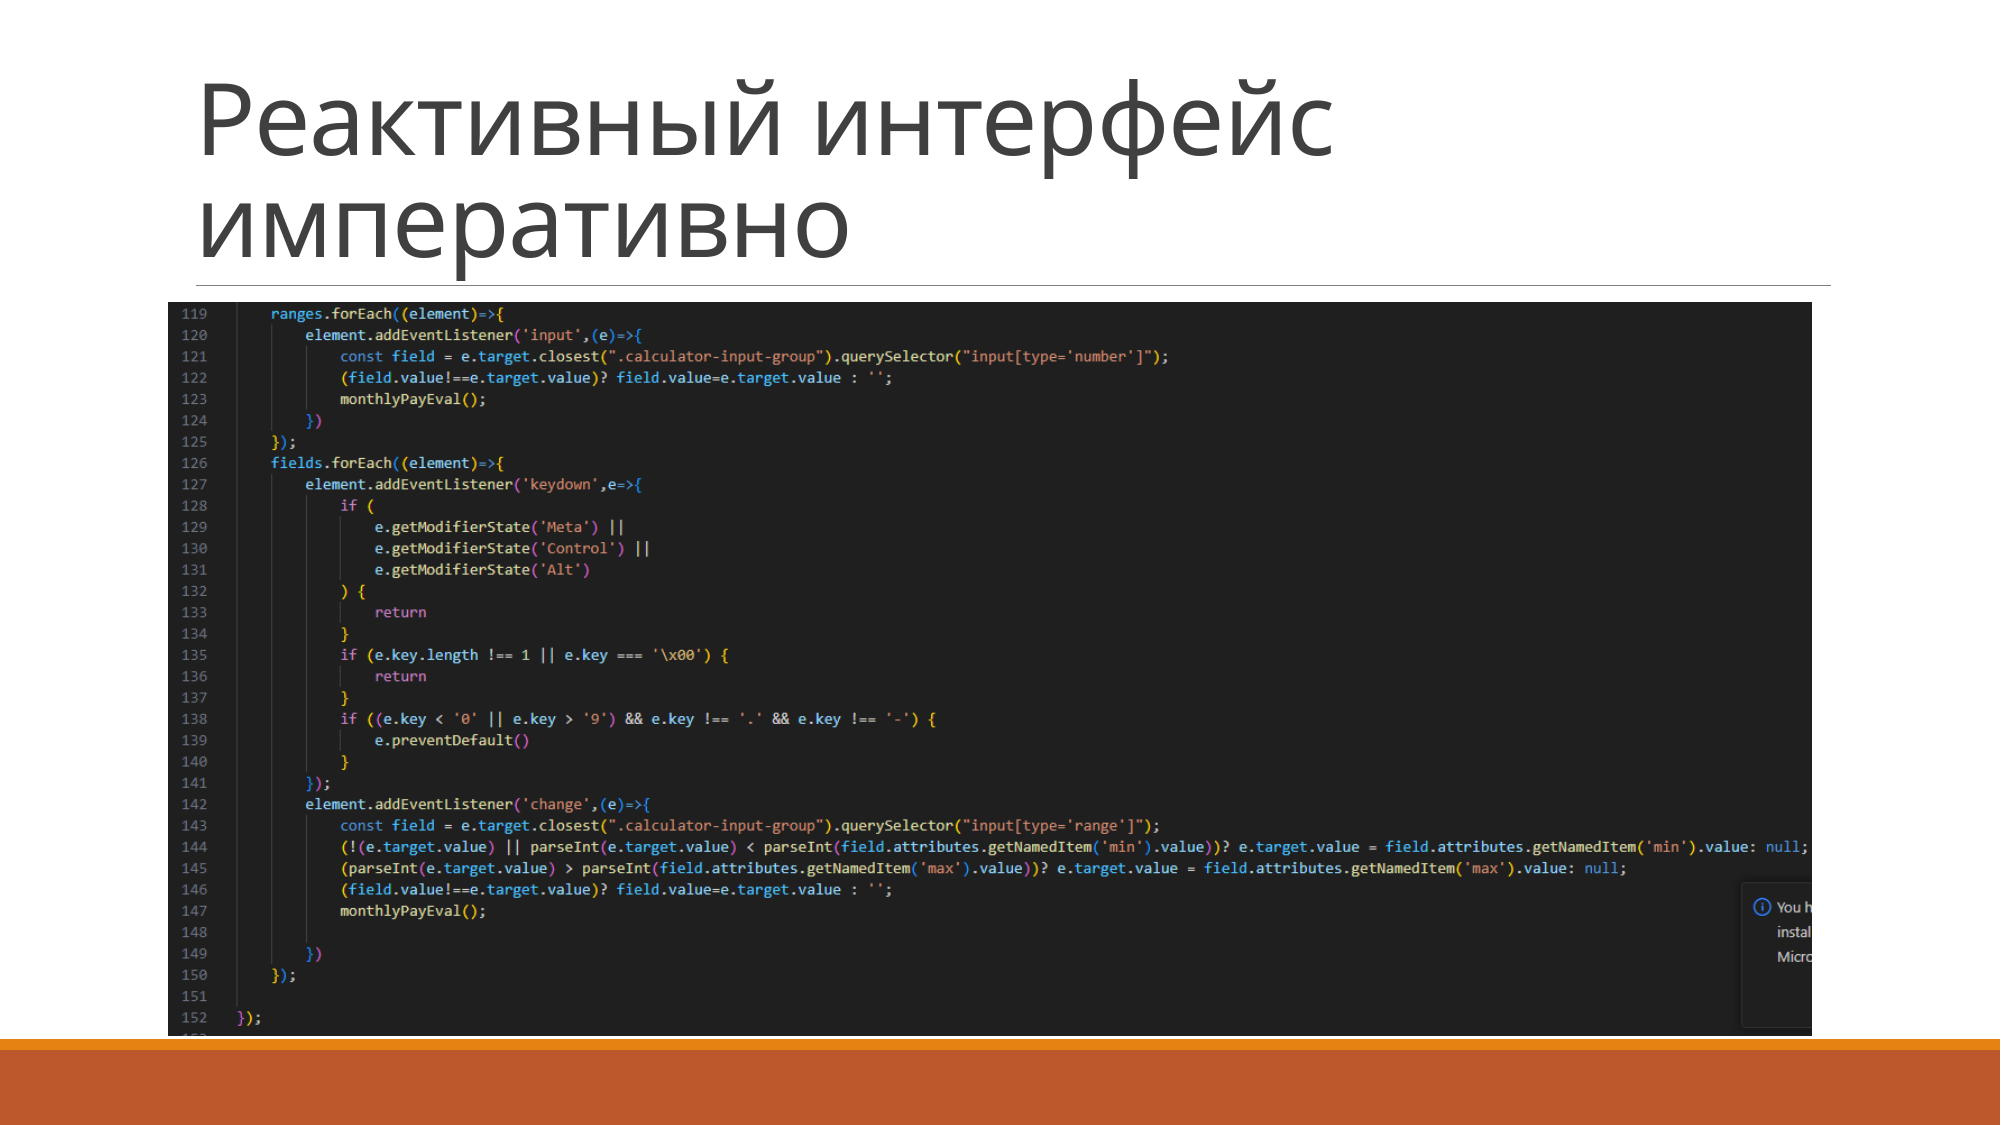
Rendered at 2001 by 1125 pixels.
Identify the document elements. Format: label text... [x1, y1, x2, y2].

title Реактивный интерфейс императивно [180, 47, 1830, 285]
picture [168, 302, 1812, 1036]
